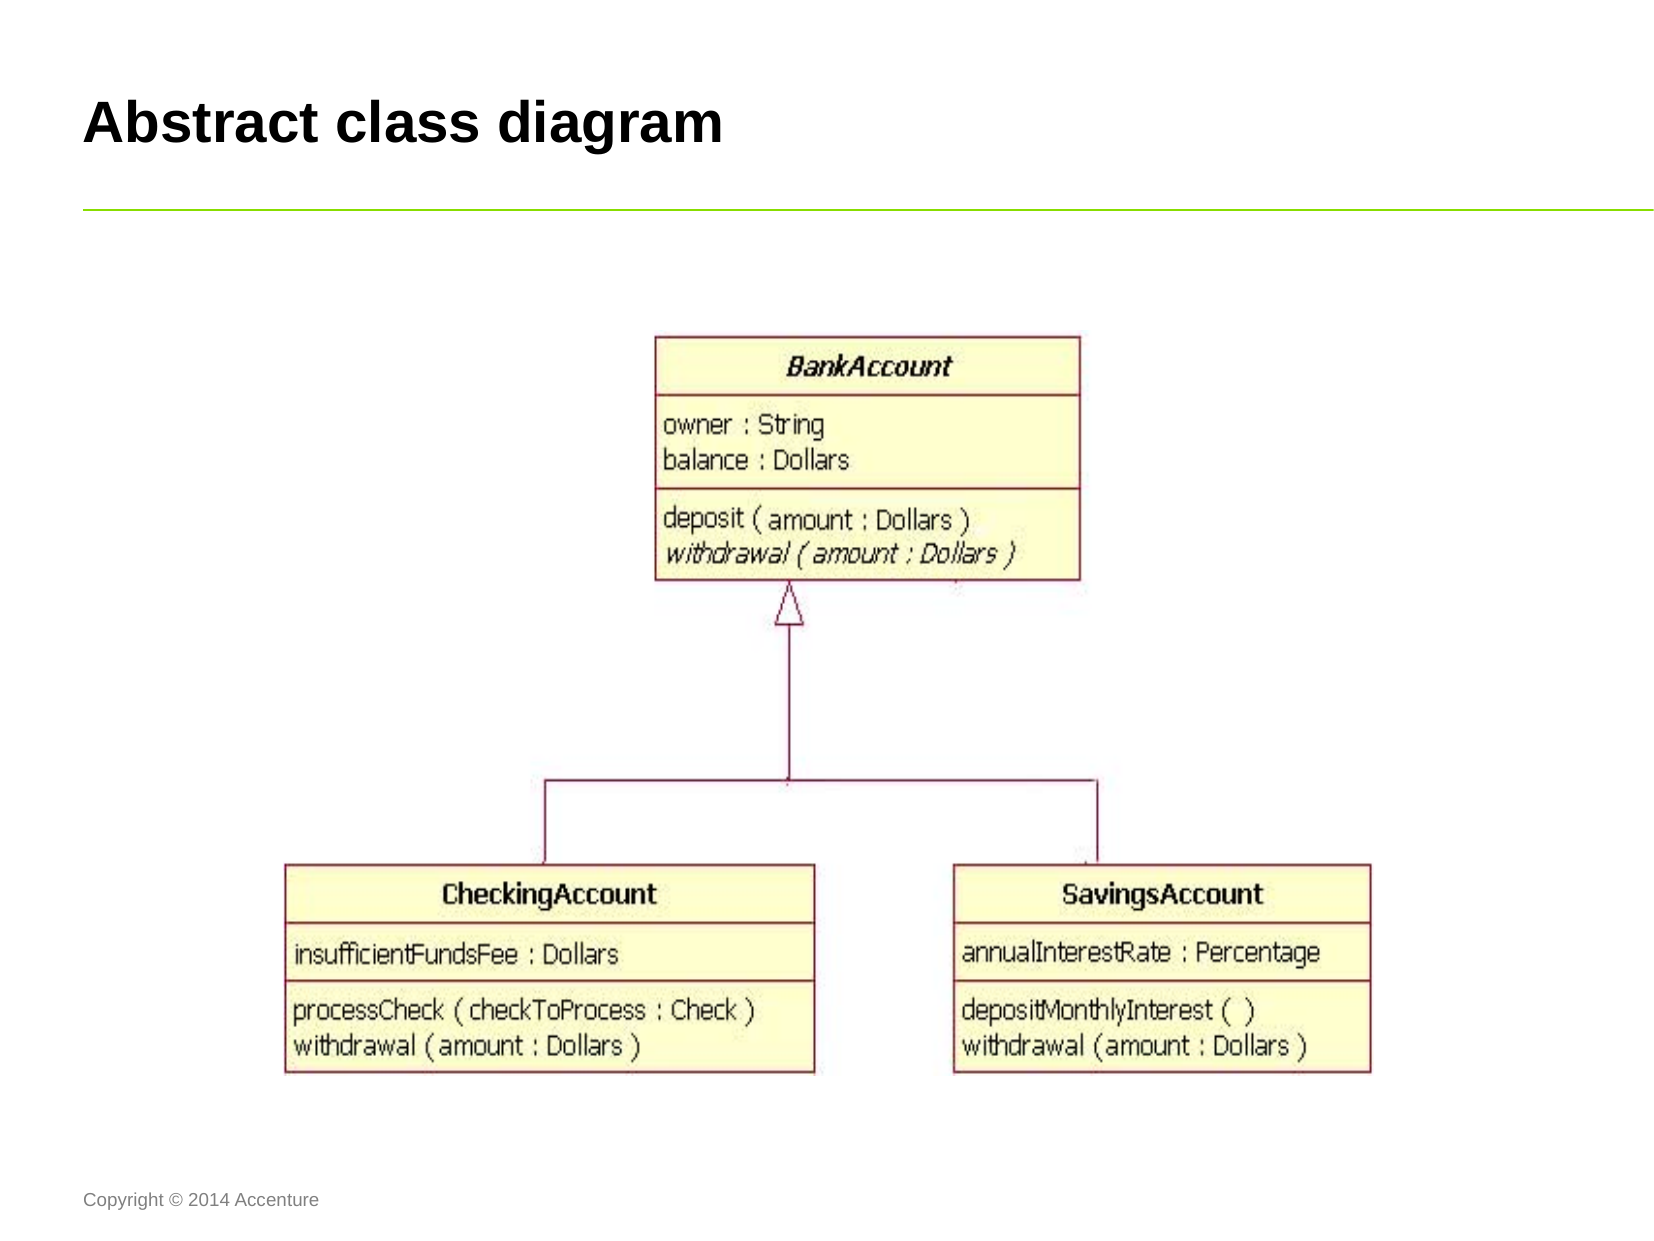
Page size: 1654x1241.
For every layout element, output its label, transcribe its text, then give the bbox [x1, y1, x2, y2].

title Abstract class diagram [82, 49, 1571, 196]
picture [283, 330, 1374, 1076]
